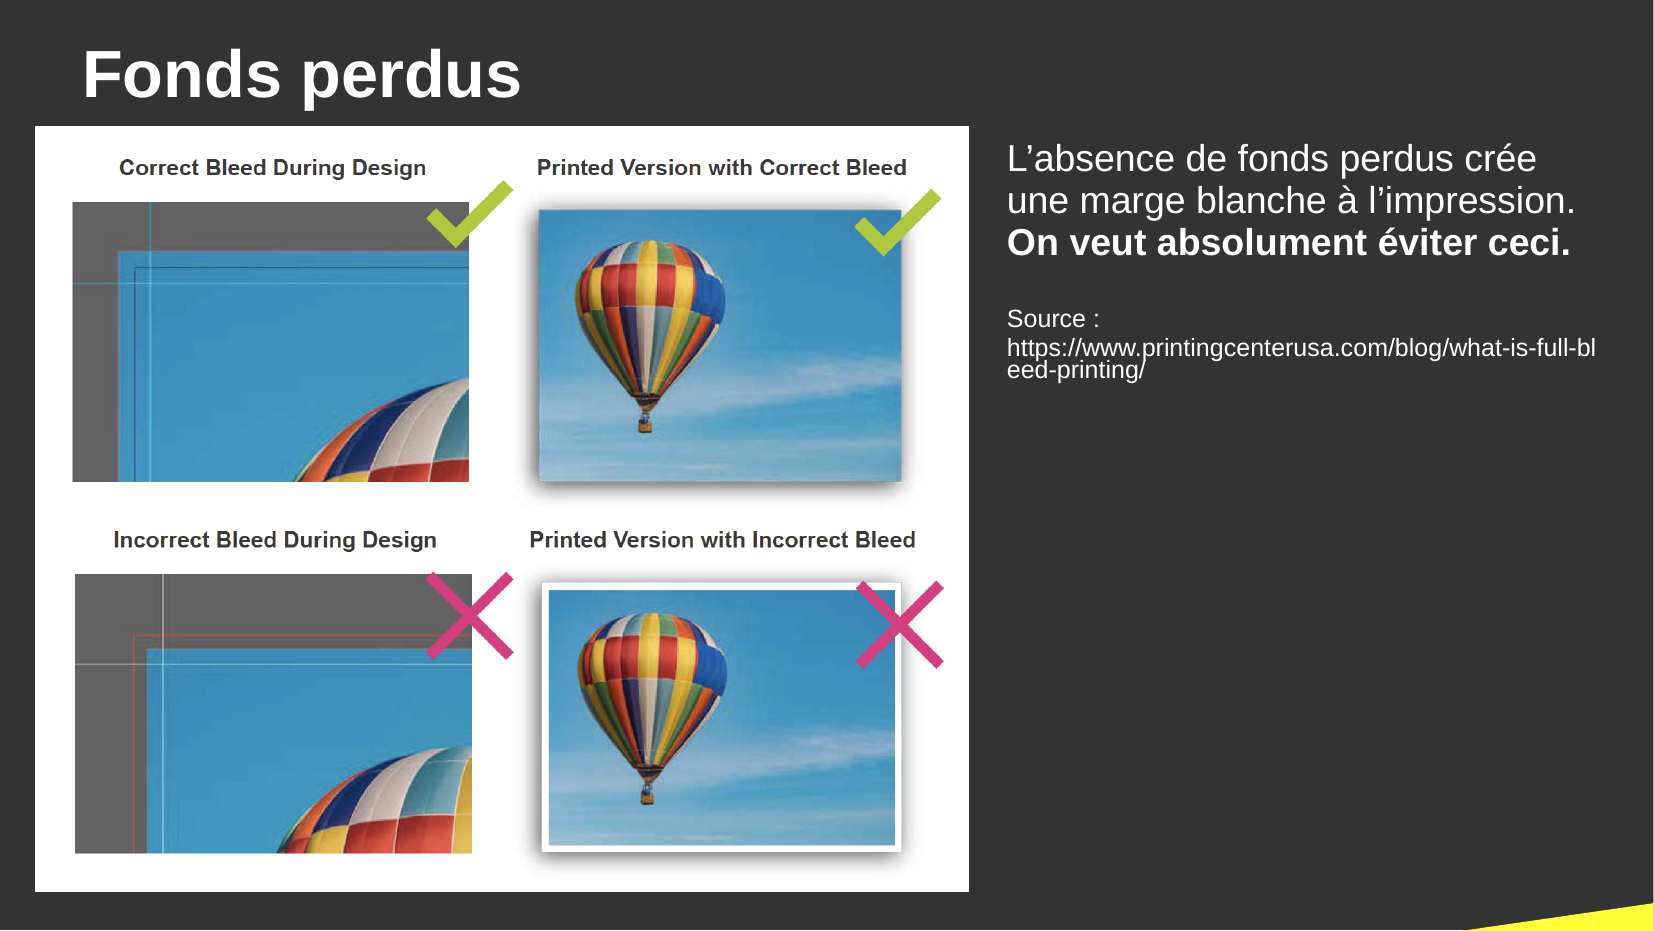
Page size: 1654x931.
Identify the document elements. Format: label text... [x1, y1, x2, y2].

picture [35, 126, 969, 892]
text_box [1460, 903, 1654, 931]
text_box L’absence de fonds perdus crée une marge blanche à l’impression. On veut absolument éviter ceci. Source : https://www.printingcenterusa.com/blog/what-is-full-bleed-printing/ [992, 129, 1619, 439]
title Fonds perdus [82, 37, 1571, 122]
